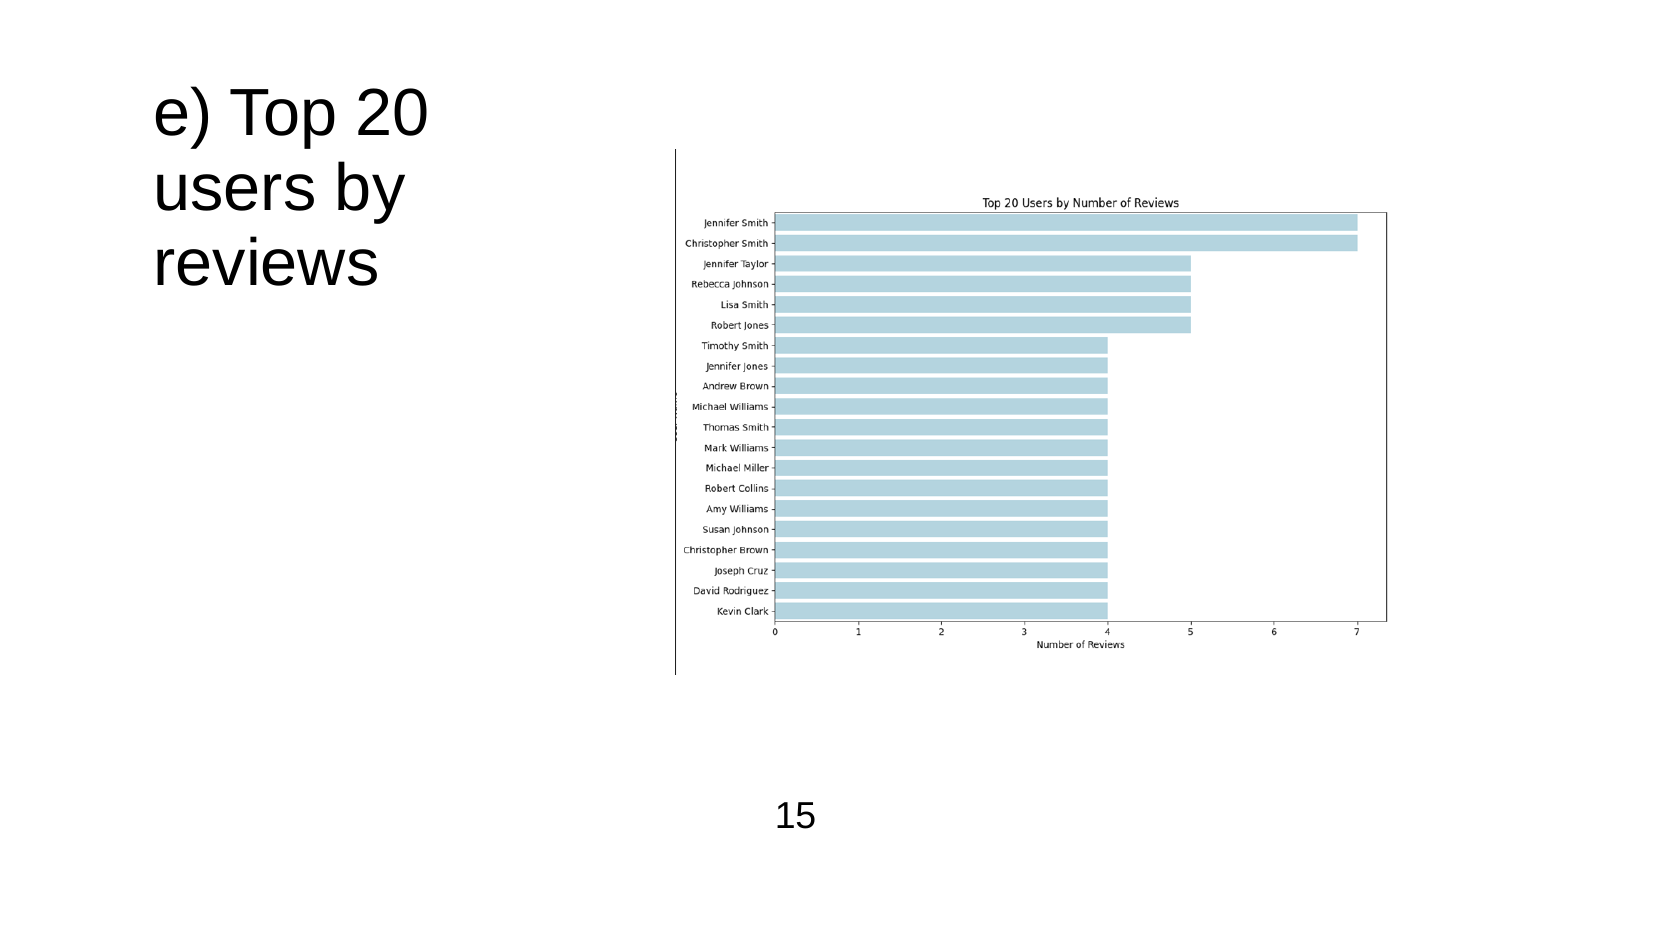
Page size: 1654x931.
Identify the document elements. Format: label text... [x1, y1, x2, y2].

picture [675, 149, 1463, 676]
list e) Top 20 users by reviews [82, 75, 563, 713]
text_box <number> [760, 787, 1013, 858]
